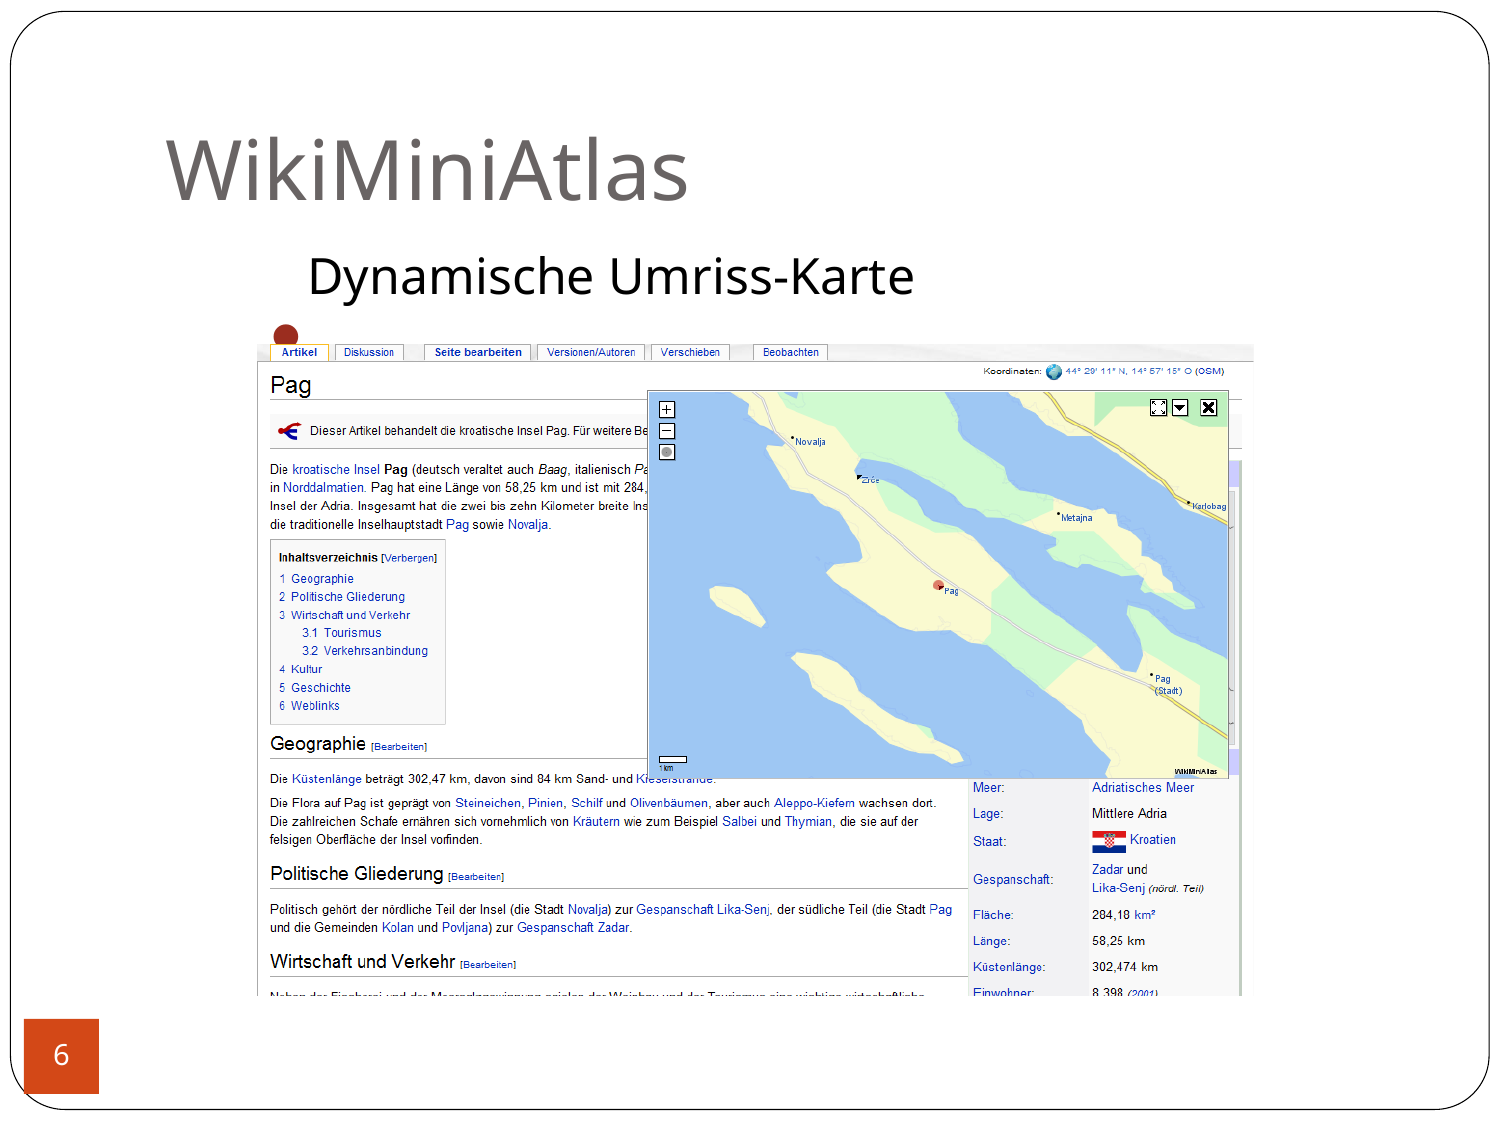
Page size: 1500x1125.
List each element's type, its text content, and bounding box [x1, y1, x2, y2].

list Dynamische Umriss-Karte [150, 237, 1426, 988]
text_box 6 [23, 1018, 99, 1094]
picture [257, 344, 1254, 996]
title WikiMiniAtlas [150, 45, 1426, 233]
